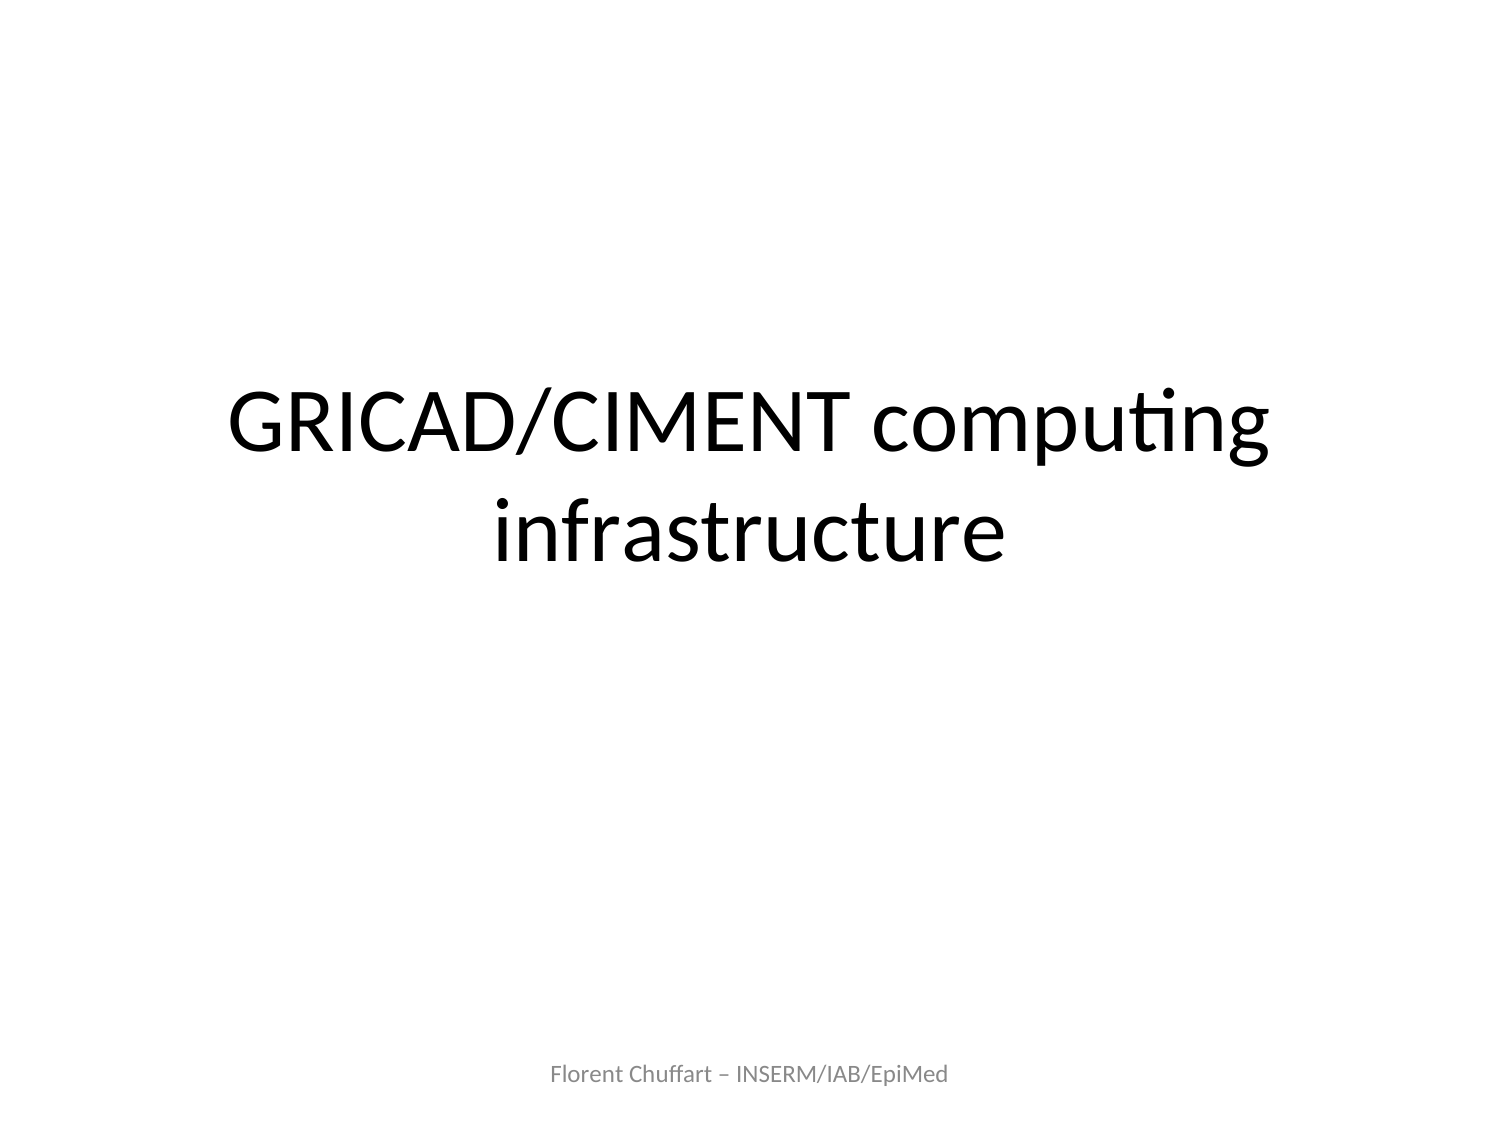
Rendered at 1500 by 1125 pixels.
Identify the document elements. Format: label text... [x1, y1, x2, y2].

title GRICAD/CIMENT computing infrastructure [112, 349, 1388, 591]
text_box Florent Chuffart – INSERM/IAB/EpiMed [512, 1042, 988, 1103]
